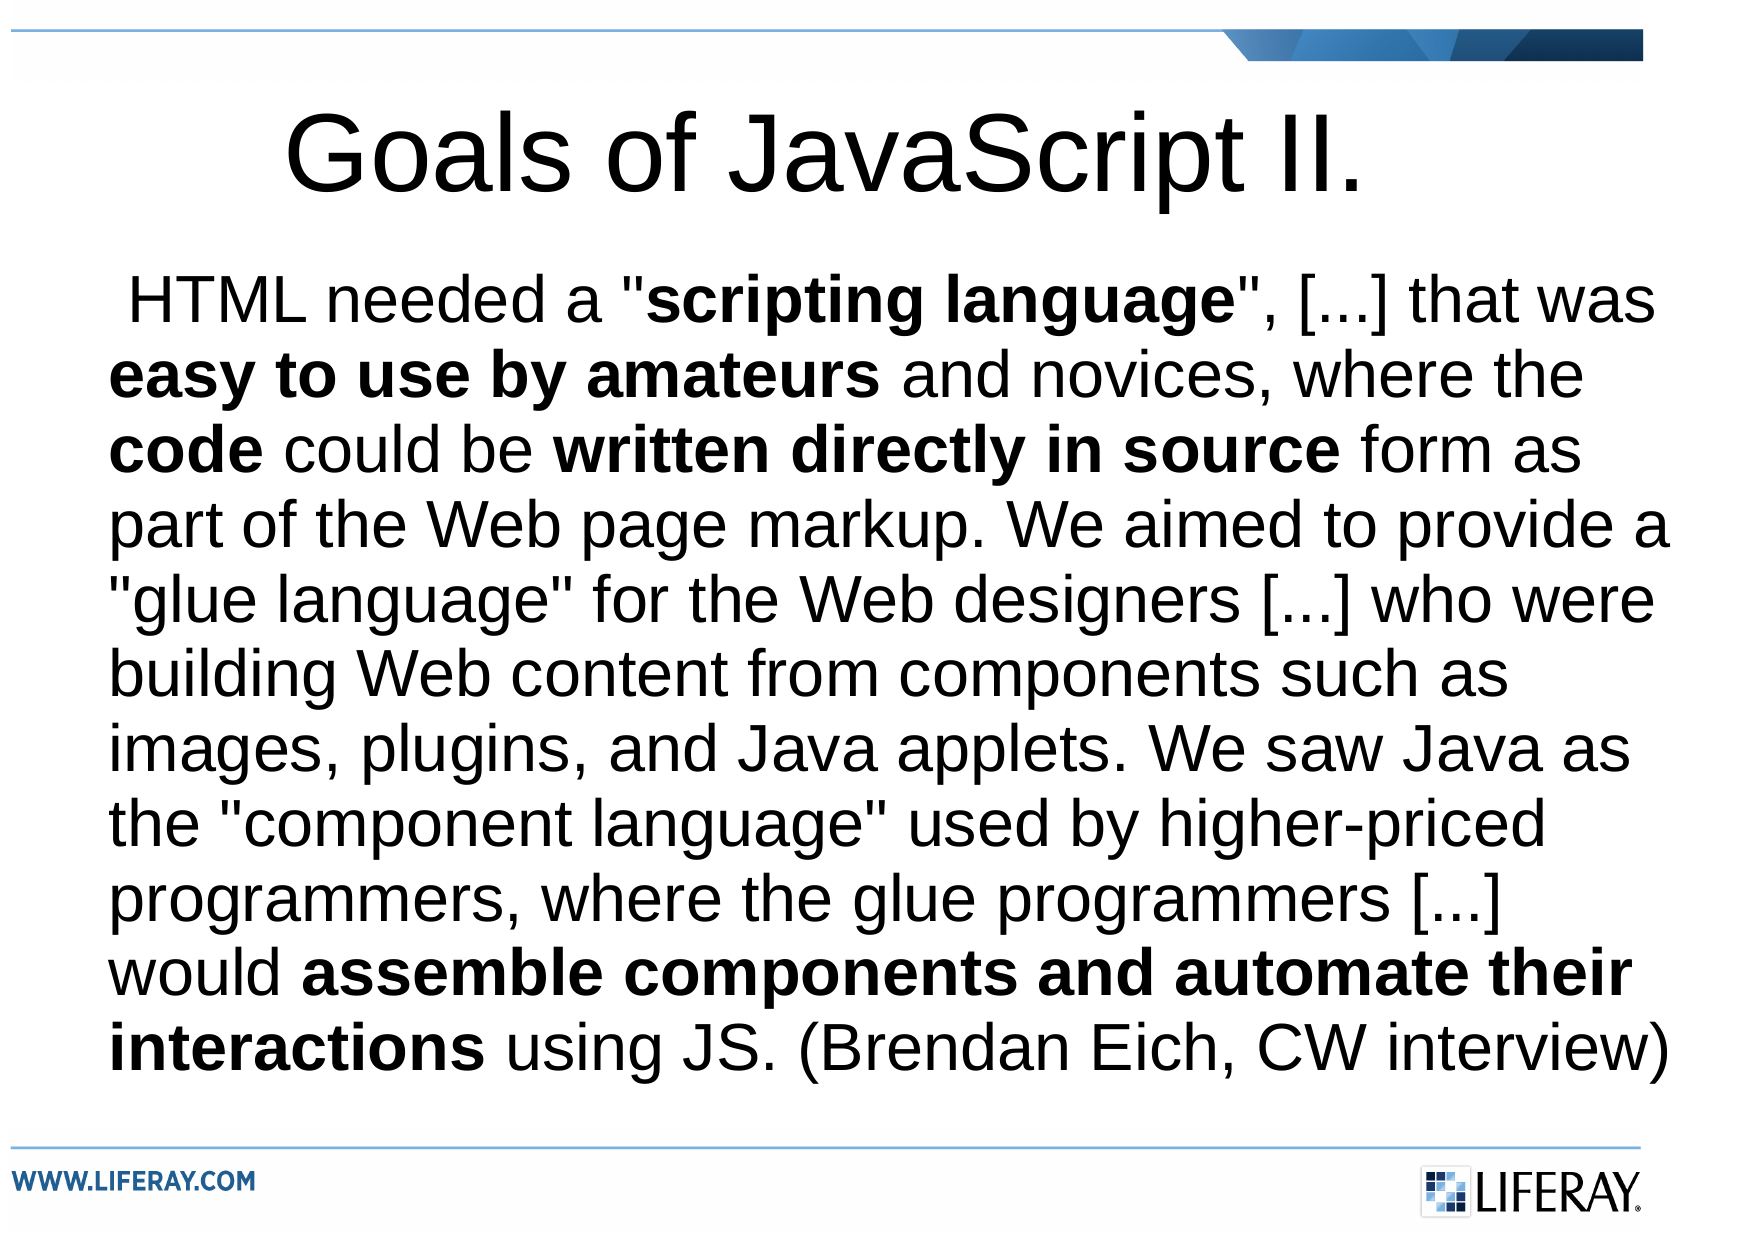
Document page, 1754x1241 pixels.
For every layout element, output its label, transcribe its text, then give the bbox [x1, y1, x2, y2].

picture [9, 1124, 1642, 1234]
title Goals of JavaScript II. [82, 49, 1571, 257]
picture [11, 0, 1644, 84]
list HTML needed a "scripting language", [...] that was easy to use by amateurs and novices, where the code could be written directly in source form as part of the Web page markup. We aimed to provide a "glue language" for the Web designers [...] who were building Web content from components such as images, plugins, and Java applets. We saw Java as the "component language" used by higher-priced programmers, where the glue programmers [...] would assemble components and automate their interactions using JS. (Brendan Eich, CW interview) [109, 262, 1688, 1126]
